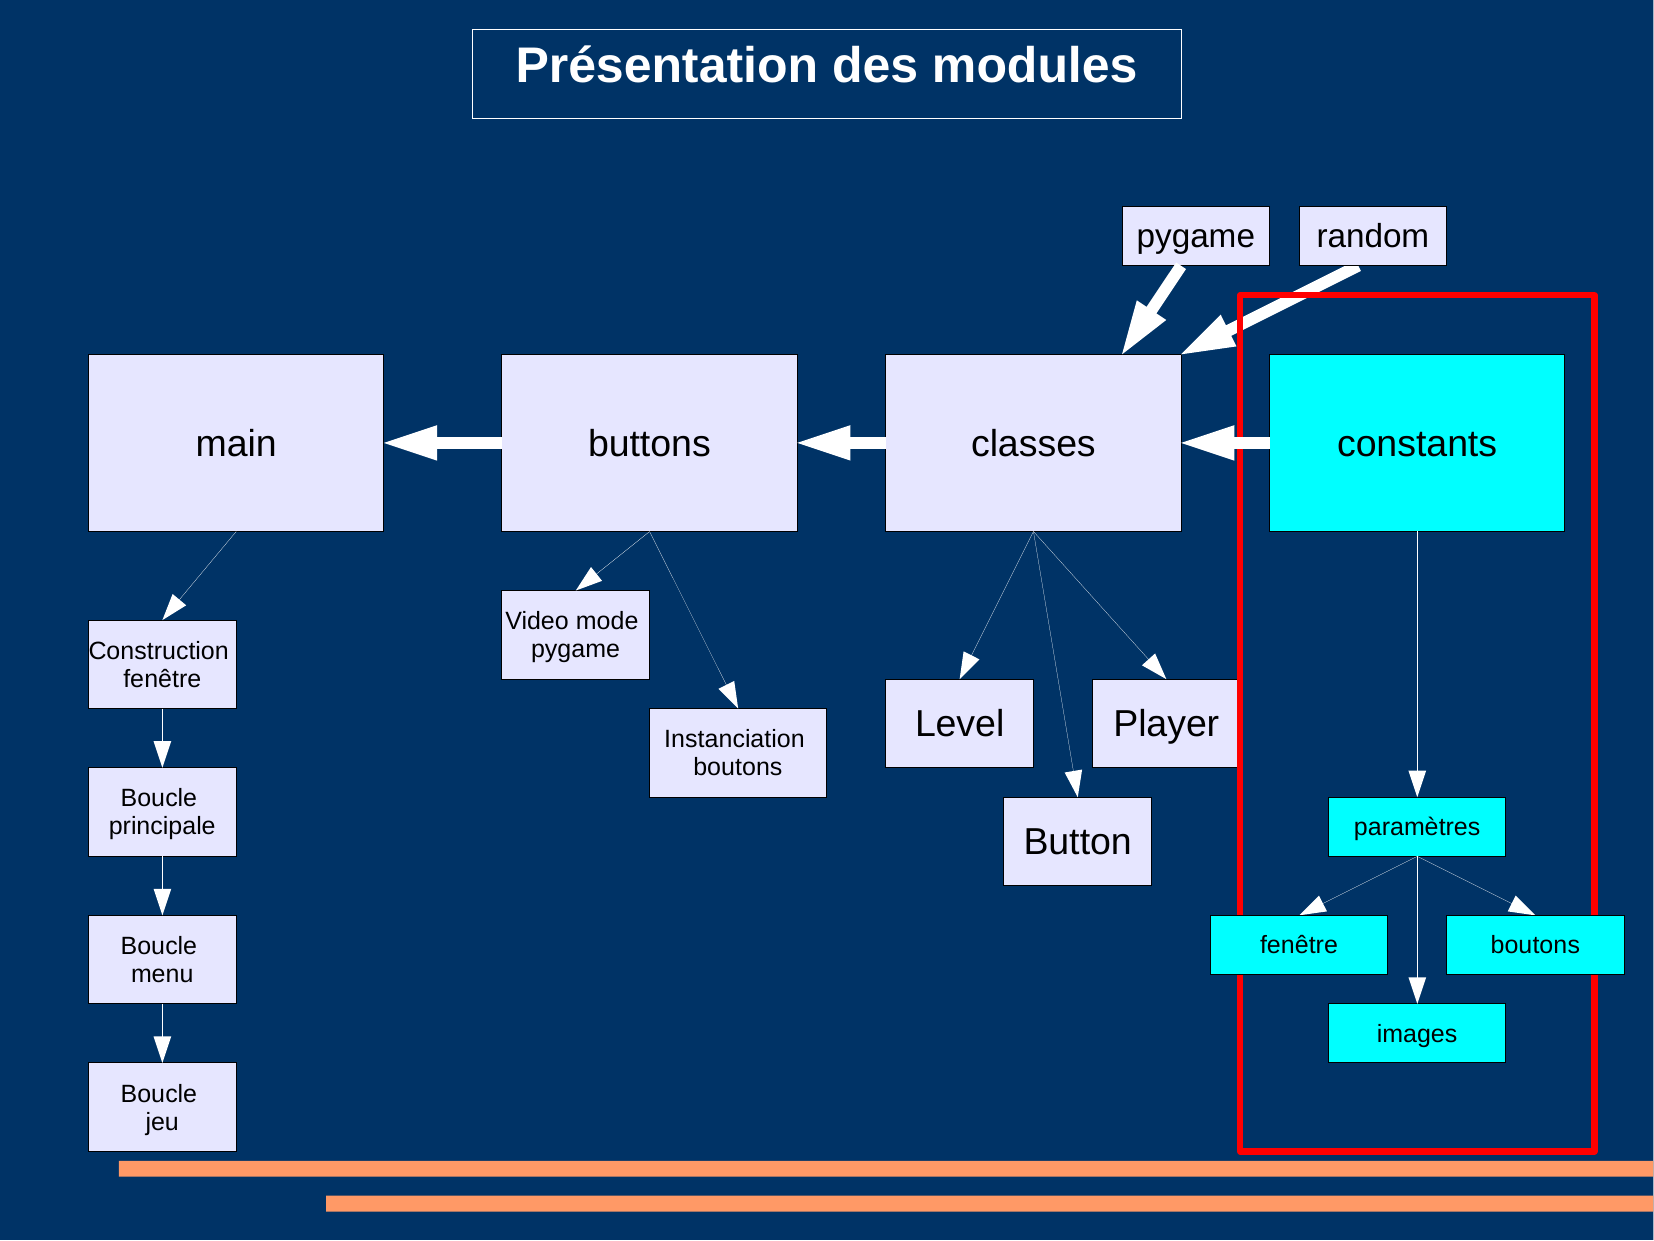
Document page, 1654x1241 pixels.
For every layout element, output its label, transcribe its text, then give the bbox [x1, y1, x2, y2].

text_box images [1328, 1003, 1506, 1063]
text_box Instanciation boutons [649, 708, 827, 798]
text_box classes [885, 354, 1182, 532]
text_box Video mode pygame [501, 590, 650, 680]
text_box Boucle jeu [88, 1062, 237, 1152]
text_box Boucle principale [88, 767, 237, 857]
text_box fenêtre [1210, 915, 1388, 975]
text_box boutons [1446, 915, 1625, 975]
text_box main [88, 354, 384, 532]
text_box random [1299, 206, 1447, 266]
text_box Level [885, 679, 1034, 768]
text_box Player [1092, 679, 1237, 768]
text_box Boucle menu [88, 915, 237, 1004]
text_box pygame [1122, 206, 1270, 266]
text_box Présentation des modules [442, 29, 1211, 159]
text_box paramètres [1328, 797, 1506, 857]
text_box Présentation des modules [473, 30, 1181, 118]
text_box Construction fenêtre [88, 620, 237, 709]
text_box constants [1269, 354, 1565, 532]
text_box buttons [501, 354, 798, 532]
text_box Button [1003, 797, 1152, 886]
